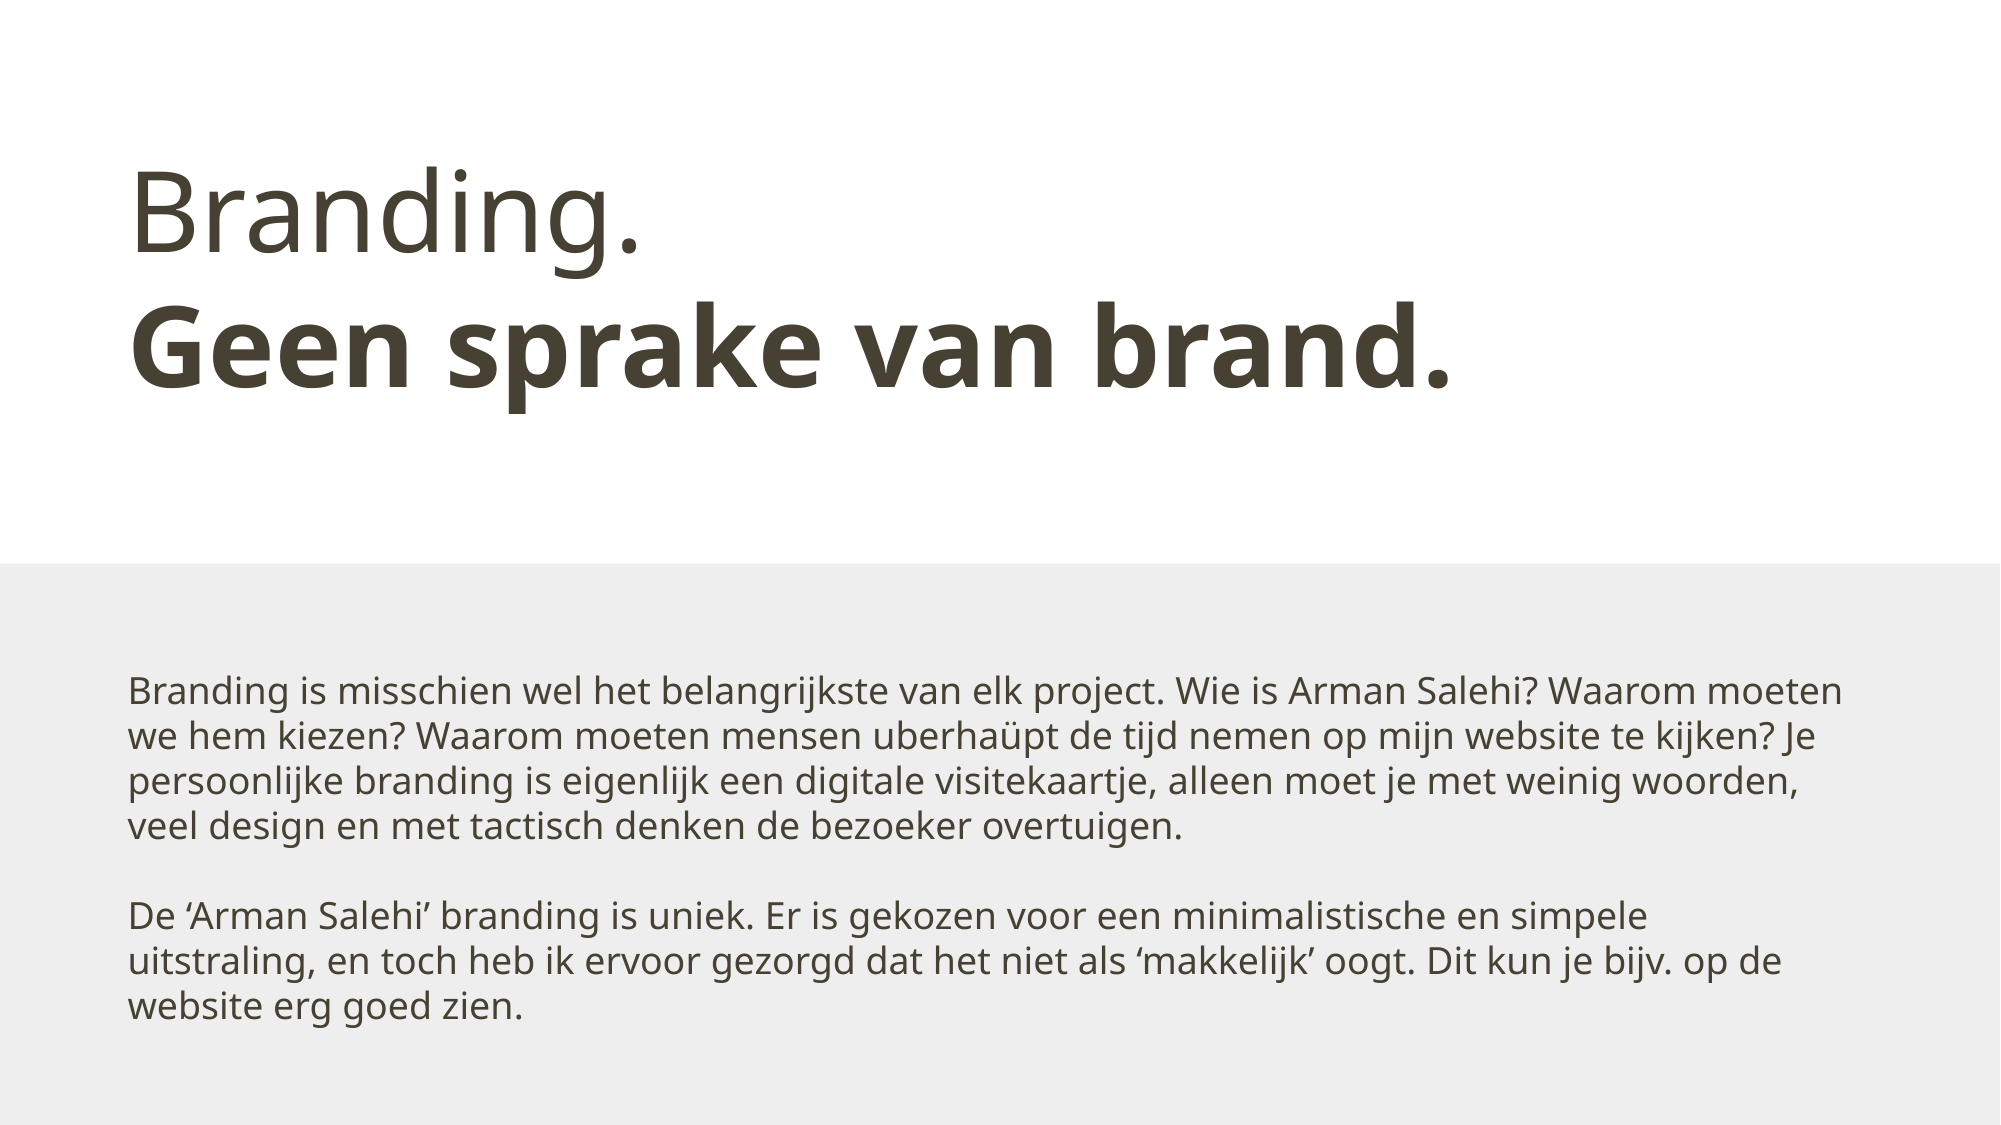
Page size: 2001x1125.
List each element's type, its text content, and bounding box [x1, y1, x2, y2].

text_box Branding is misschien wel het belangrijkste van elk project. Wie is Arman Salehi? Waarom moeten we hem kiezen? Waarom moeten mensen uberhaüpt de tijd nemen op mijn website te kijken? Je persoonlijke branding is eigenlijk een digitale visitekaartje, alleen moet je met weinig woorden, veel design en met tactisch denken de bezoeker overtuigen. De ‘Arman Salehi’ branding is uniek. Er is gekozen voor een minimalistische en simpele uitstraling, en toch heb ik ervoor gezorgd dat het niet als ‘makkelijk’ oogt. Dit kun je bijv. op de website erg goed zien. [112, 659, 1863, 993]
text_box Branding. Geen sprake van brand. [112, 132, 1836, 421]
text_box [0, 563, 2000, 1125]
